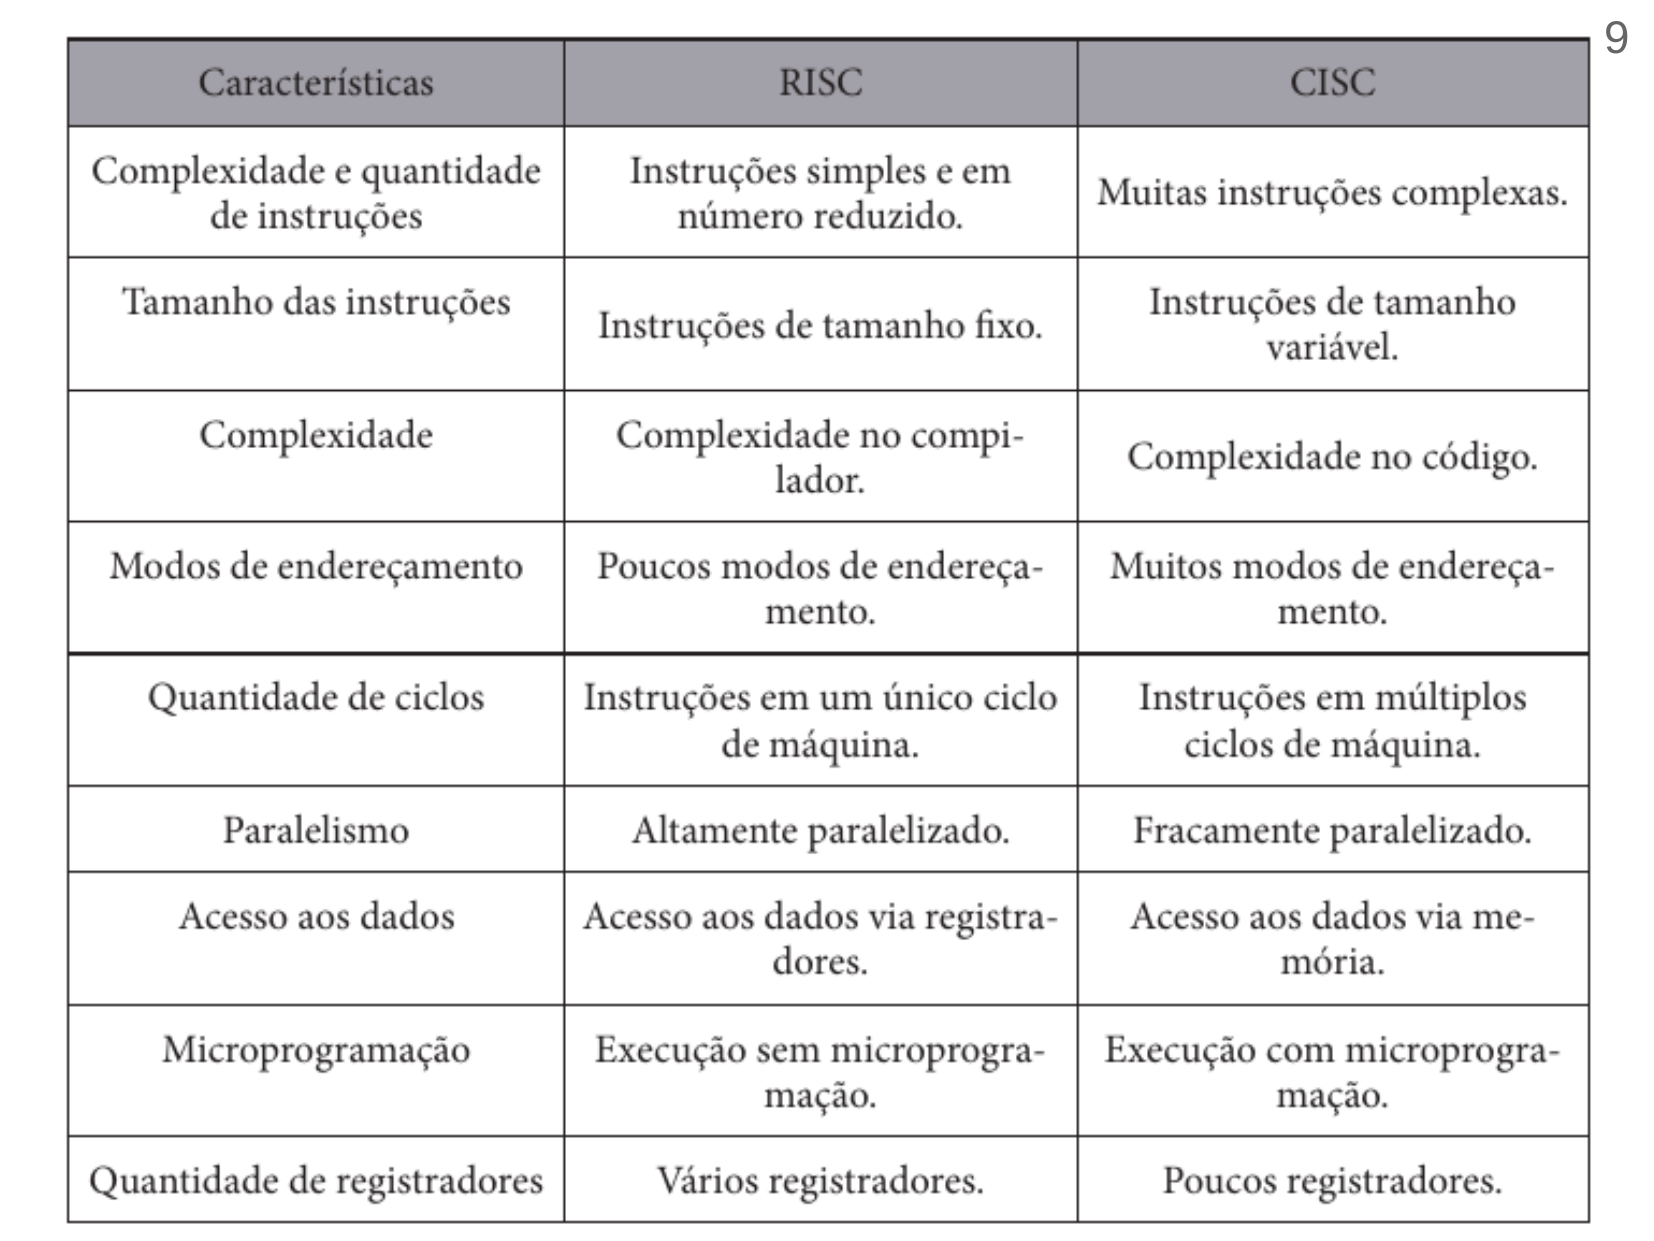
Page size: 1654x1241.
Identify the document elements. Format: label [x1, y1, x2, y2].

picture [59, 29, 1595, 1228]
